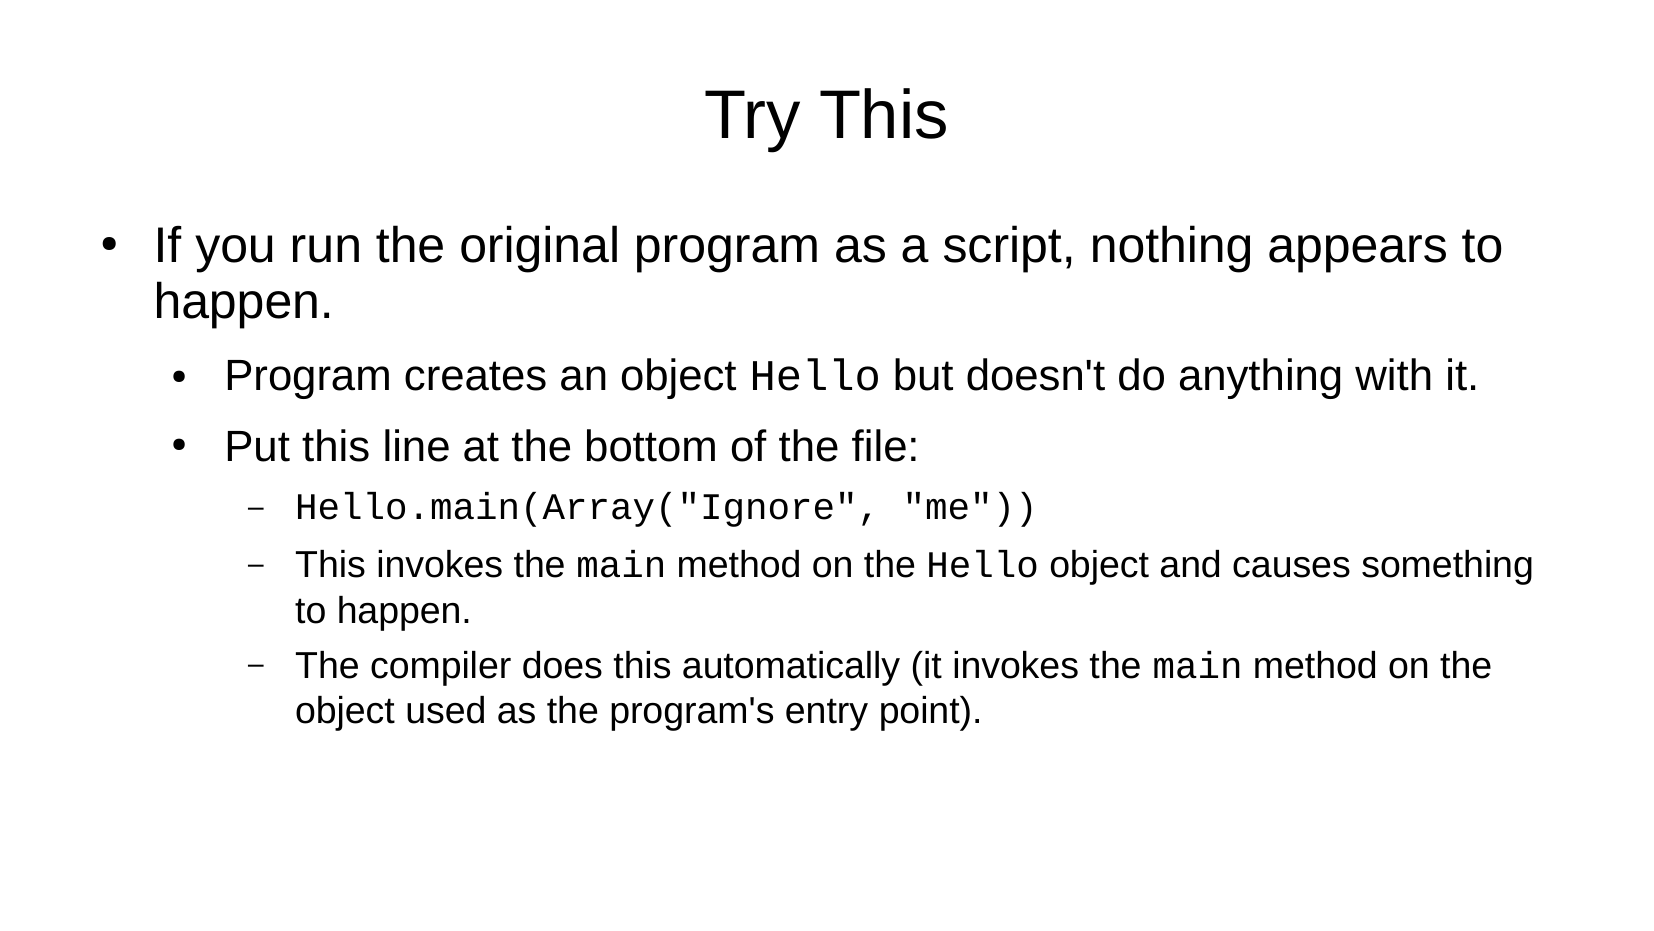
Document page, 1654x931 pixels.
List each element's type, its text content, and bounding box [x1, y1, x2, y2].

list If you run the original program as a script, nothing appears to happen. Program creates an object Hello but doesn't do anything with it. Put this line at the bottom of the file: Hello.main(Array("Ignore", "me")) This invokes the main method on the Hello object and causes something to happen. The compiler does this automatically (it invokes the main method on the object used as the program's entry point). [82, 217, 1571, 732]
title Try This [82, 37, 1571, 193]
